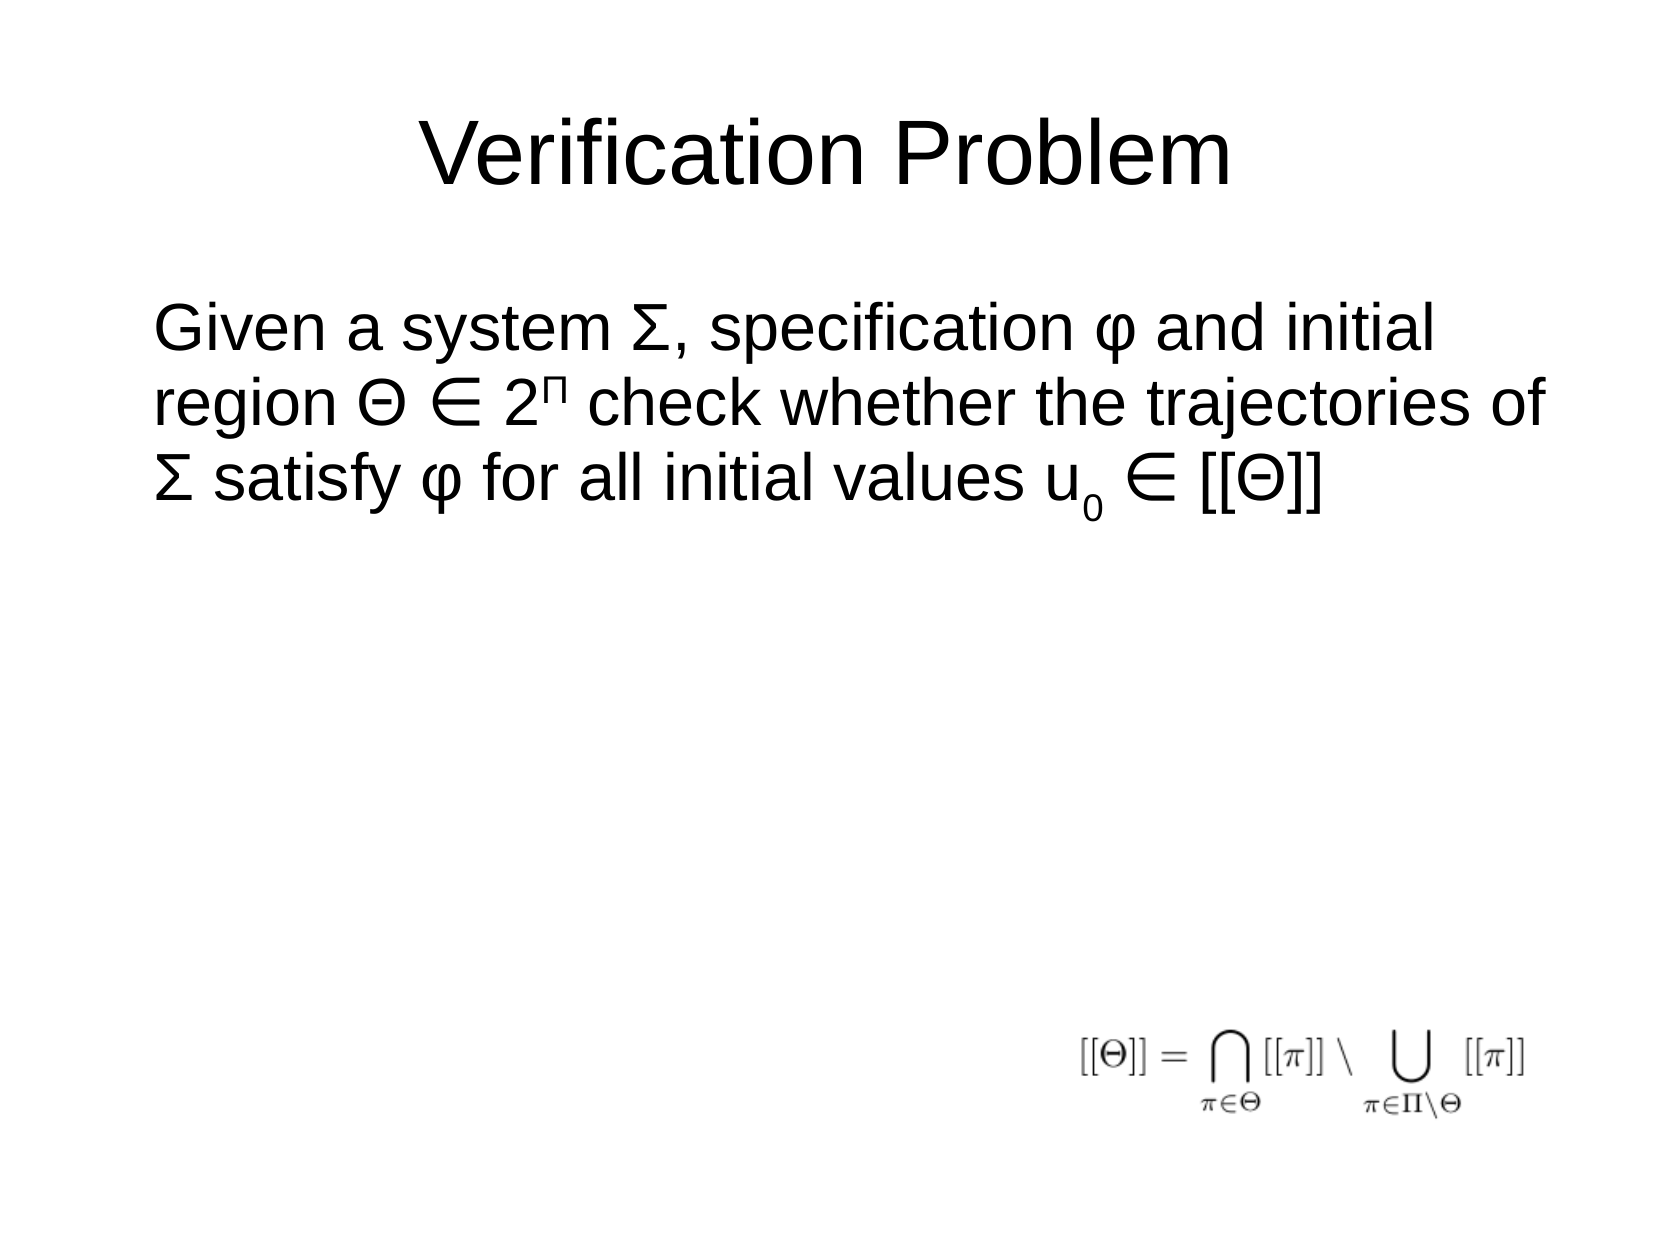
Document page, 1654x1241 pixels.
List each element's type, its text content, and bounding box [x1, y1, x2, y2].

title Verification Problem [82, 49, 1571, 257]
list Given a system Σ, specification φ and initial region Θ ∈ 2Π check whether the trajectories of Σ satisfy φ for all initial values u0 ∈ [[Θ]] [82, 290, 1571, 1010]
picture [1061, 1000, 1546, 1126]
